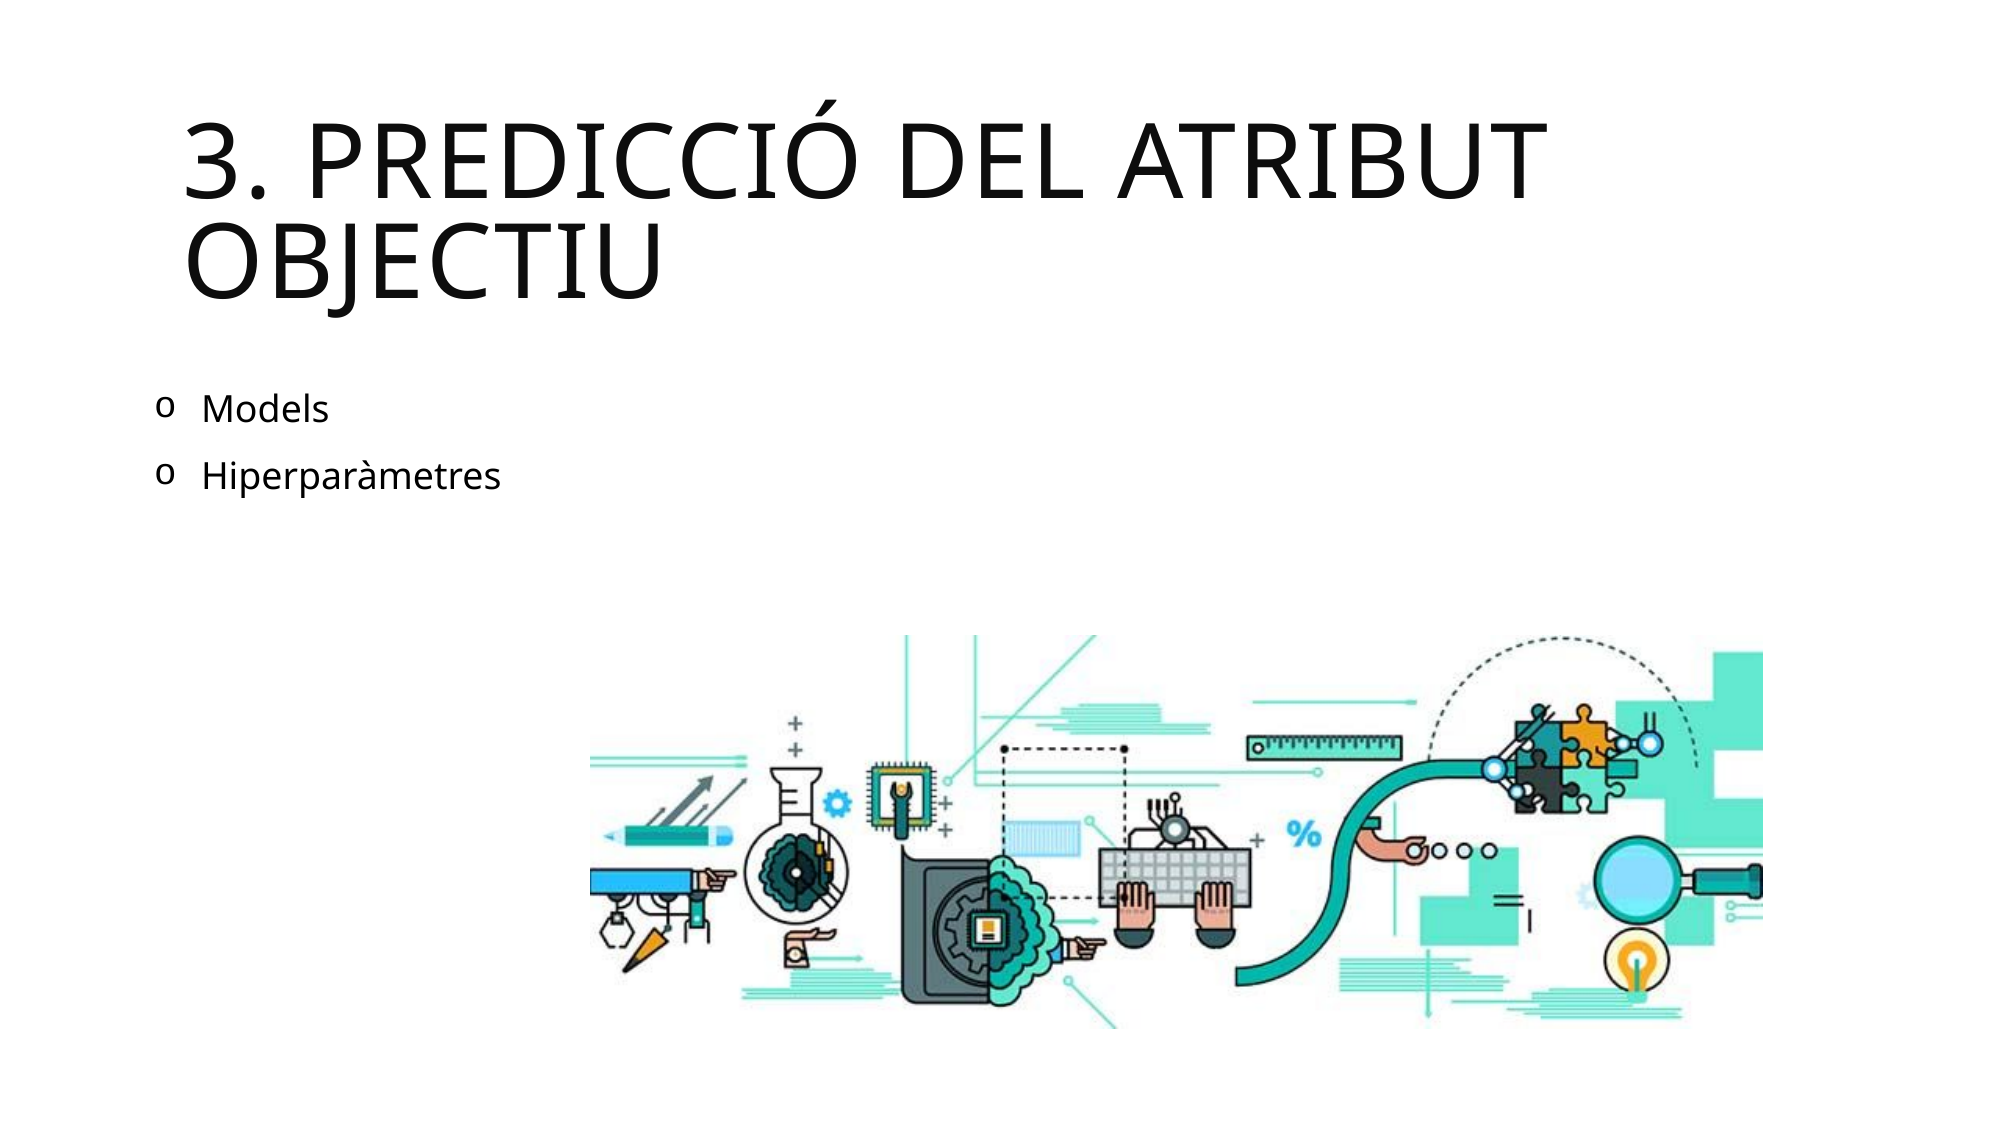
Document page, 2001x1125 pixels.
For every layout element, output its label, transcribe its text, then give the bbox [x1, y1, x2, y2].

text_box Models Hiperparàmetres [139, 354, 669, 499]
picture [590, 635, 1763, 1030]
title 3. Predicció del atribut objectiu [168, 96, 1763, 343]
